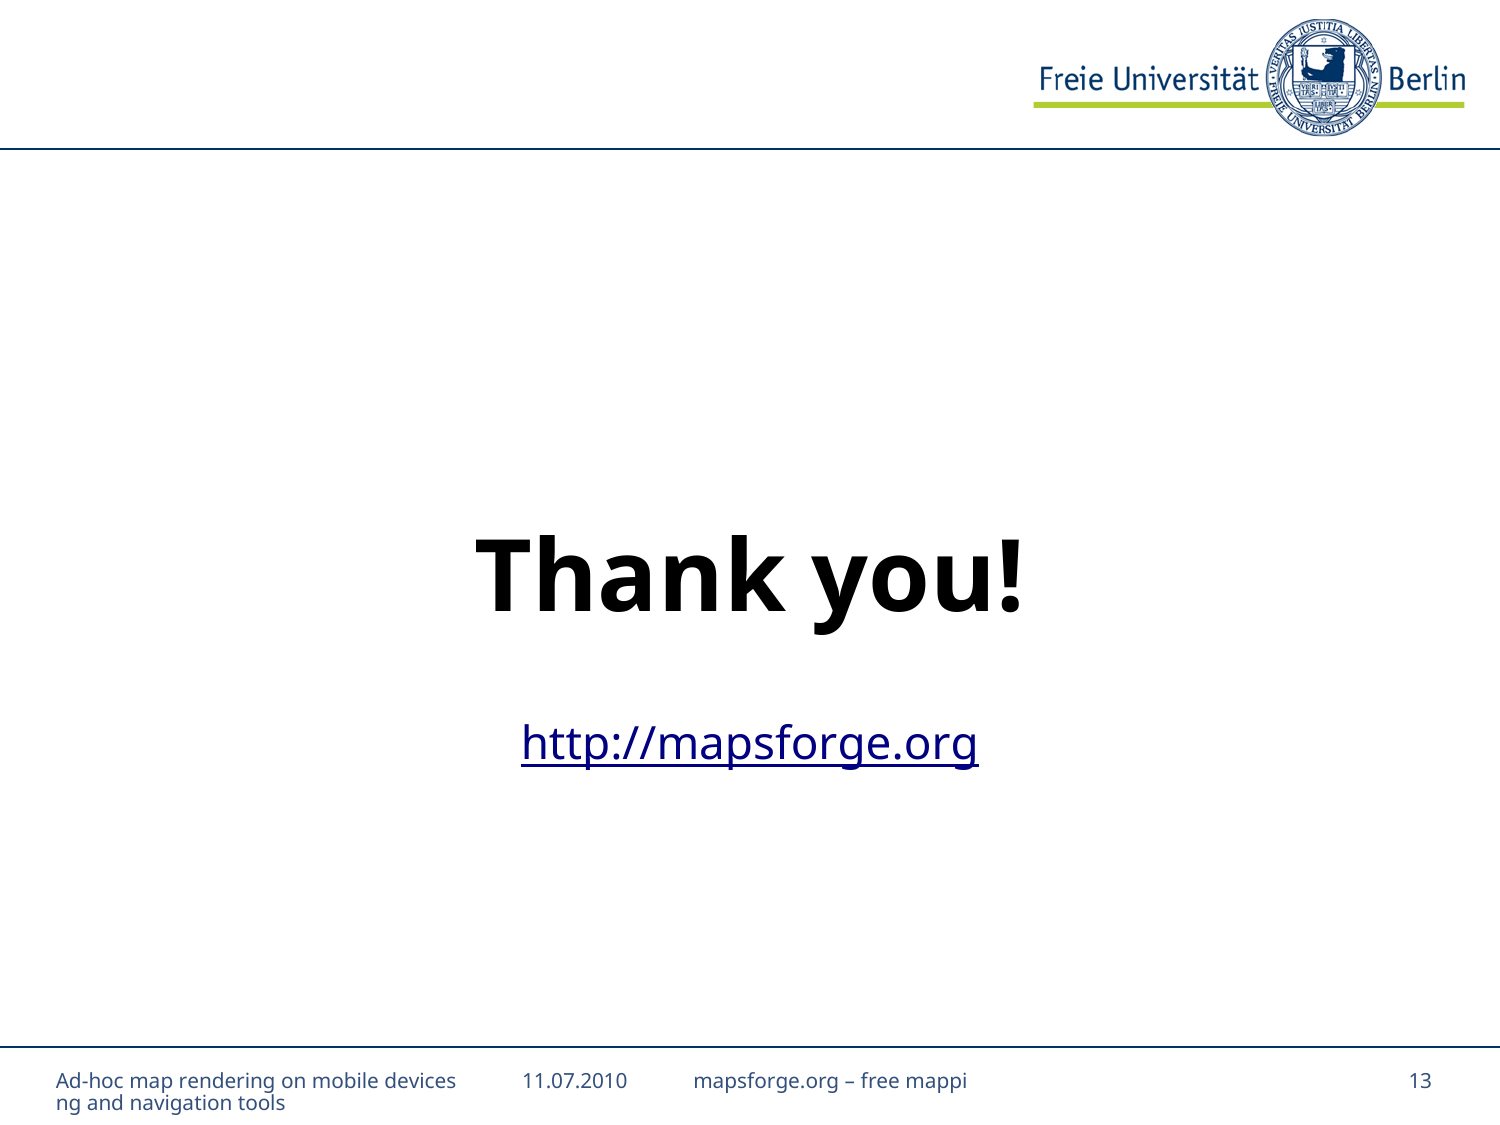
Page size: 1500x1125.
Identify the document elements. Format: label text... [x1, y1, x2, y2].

list http://mapsforge.org [47, 711, 1453, 767]
picture [1033, 19, 1470, 137]
list Thank you! [47, 504, 1453, 626]
